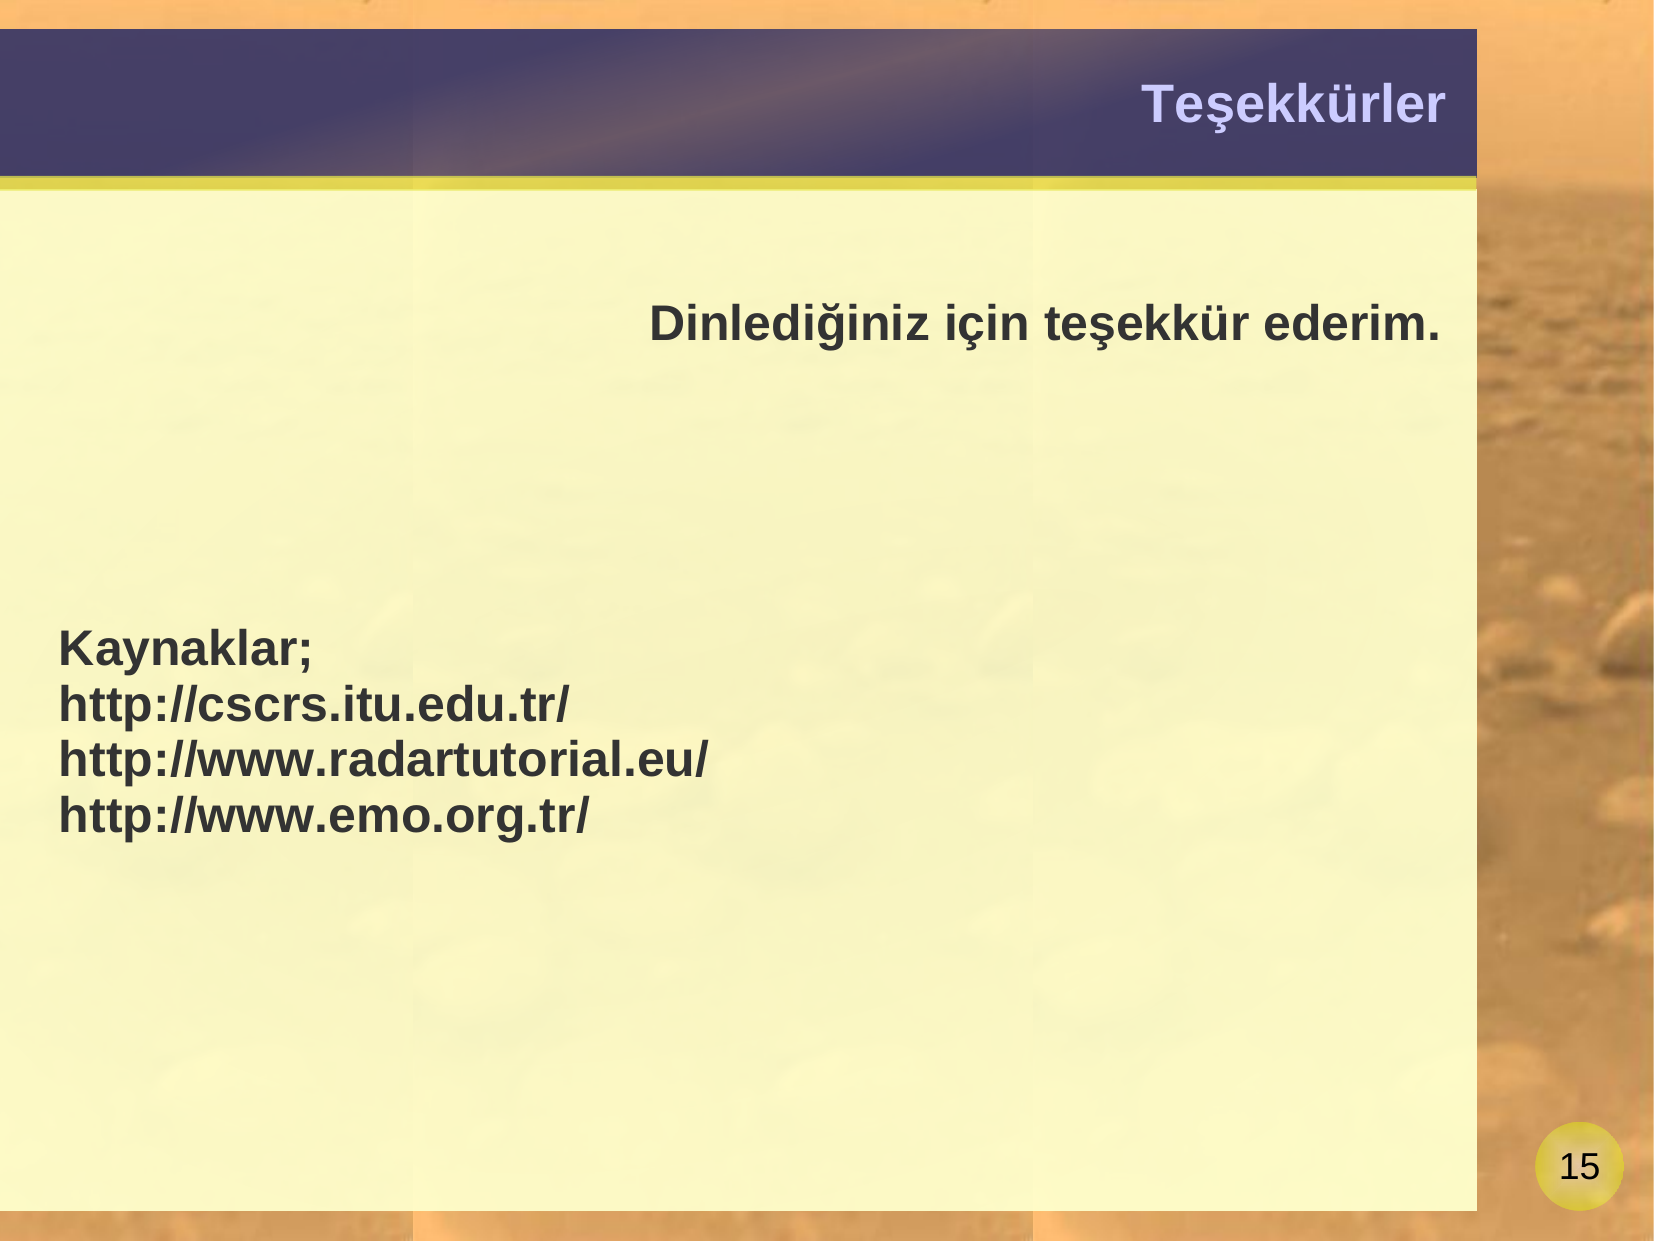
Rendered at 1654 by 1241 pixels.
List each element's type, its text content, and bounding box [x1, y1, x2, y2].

text_box Dinlediğiniz için teşekkür ederim. [649, 295, 1447, 352]
title Teşekkürler [29, 59, 1447, 148]
picture [0, 0, 1654, 1241]
text_box Kaynaklar; http://cscrs.itu.edu.tr/ http://www.radartutorial.eu/ http://www.emo.org.tr/ [59, 620, 916, 899]
